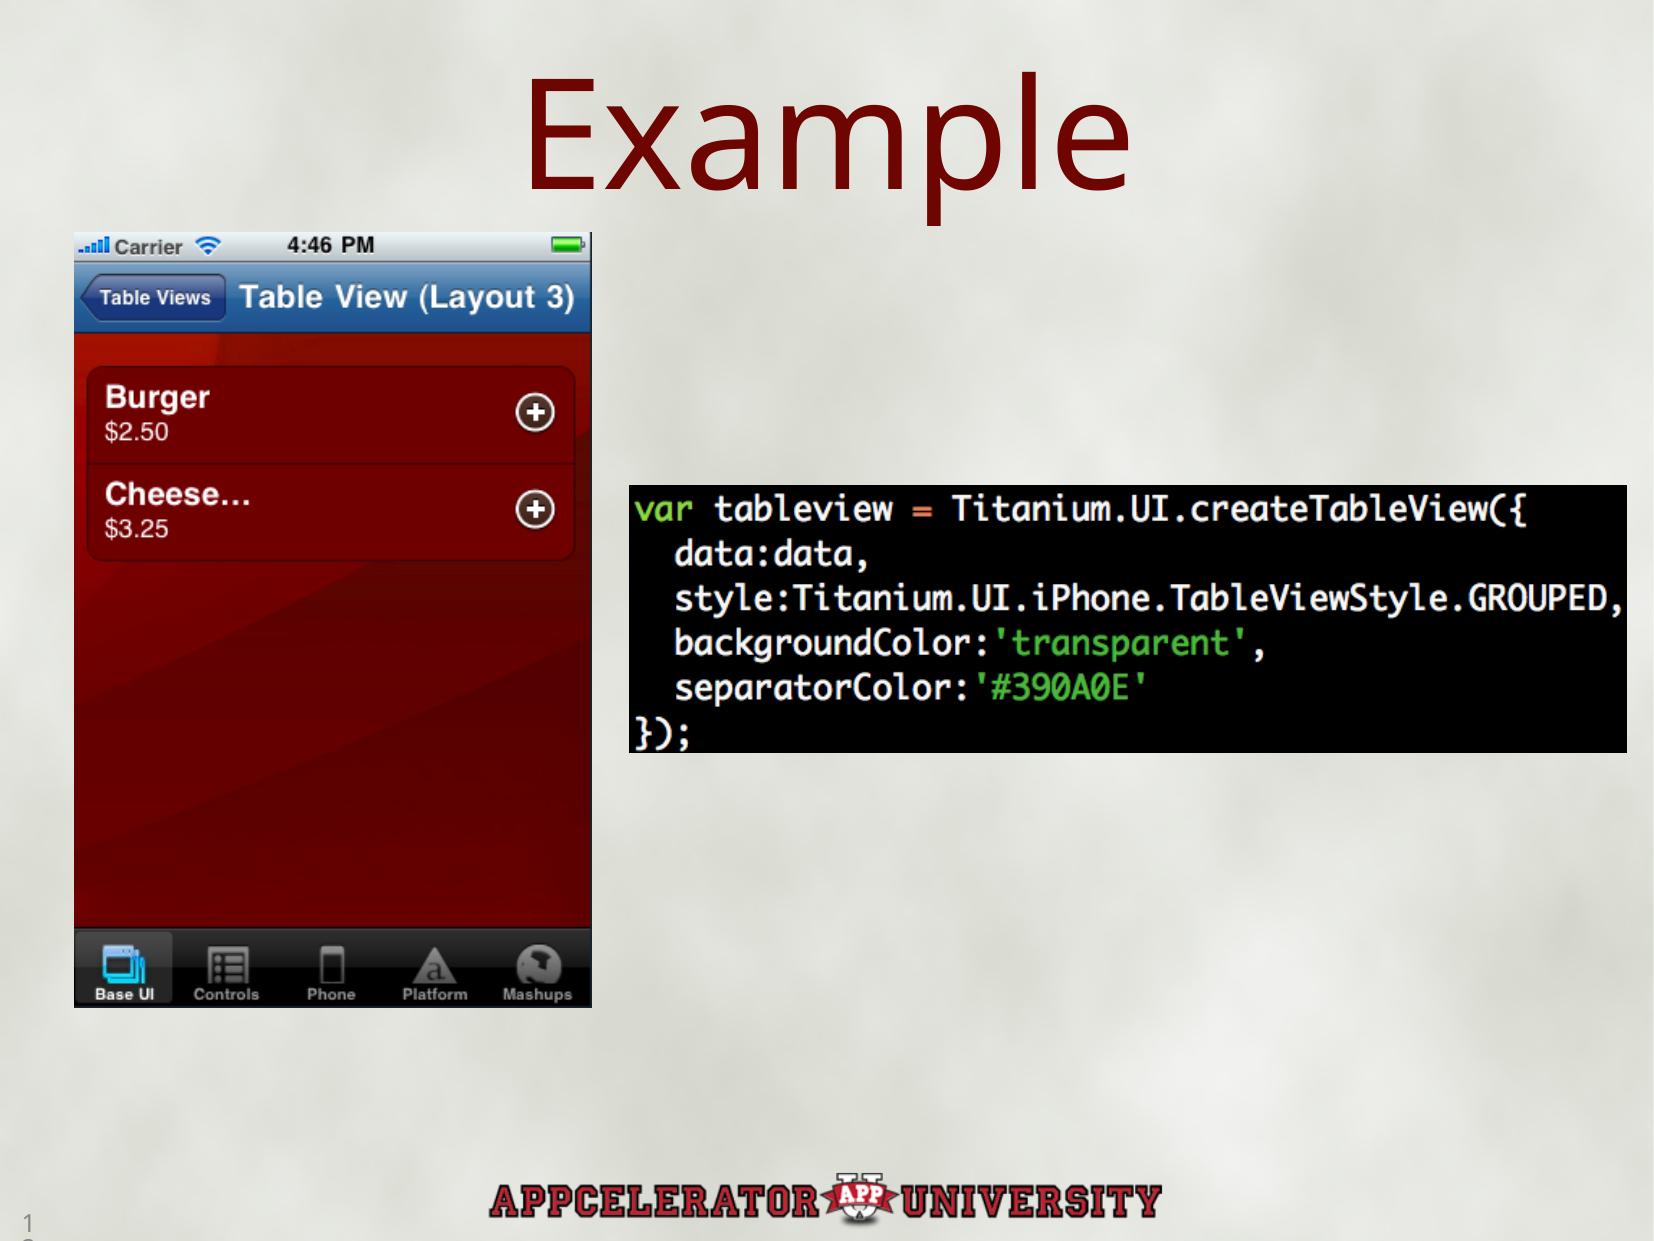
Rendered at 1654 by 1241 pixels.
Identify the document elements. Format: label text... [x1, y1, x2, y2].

picture [0, 0, 1654, 1241]
title Example [82, 29, 1572, 227]
